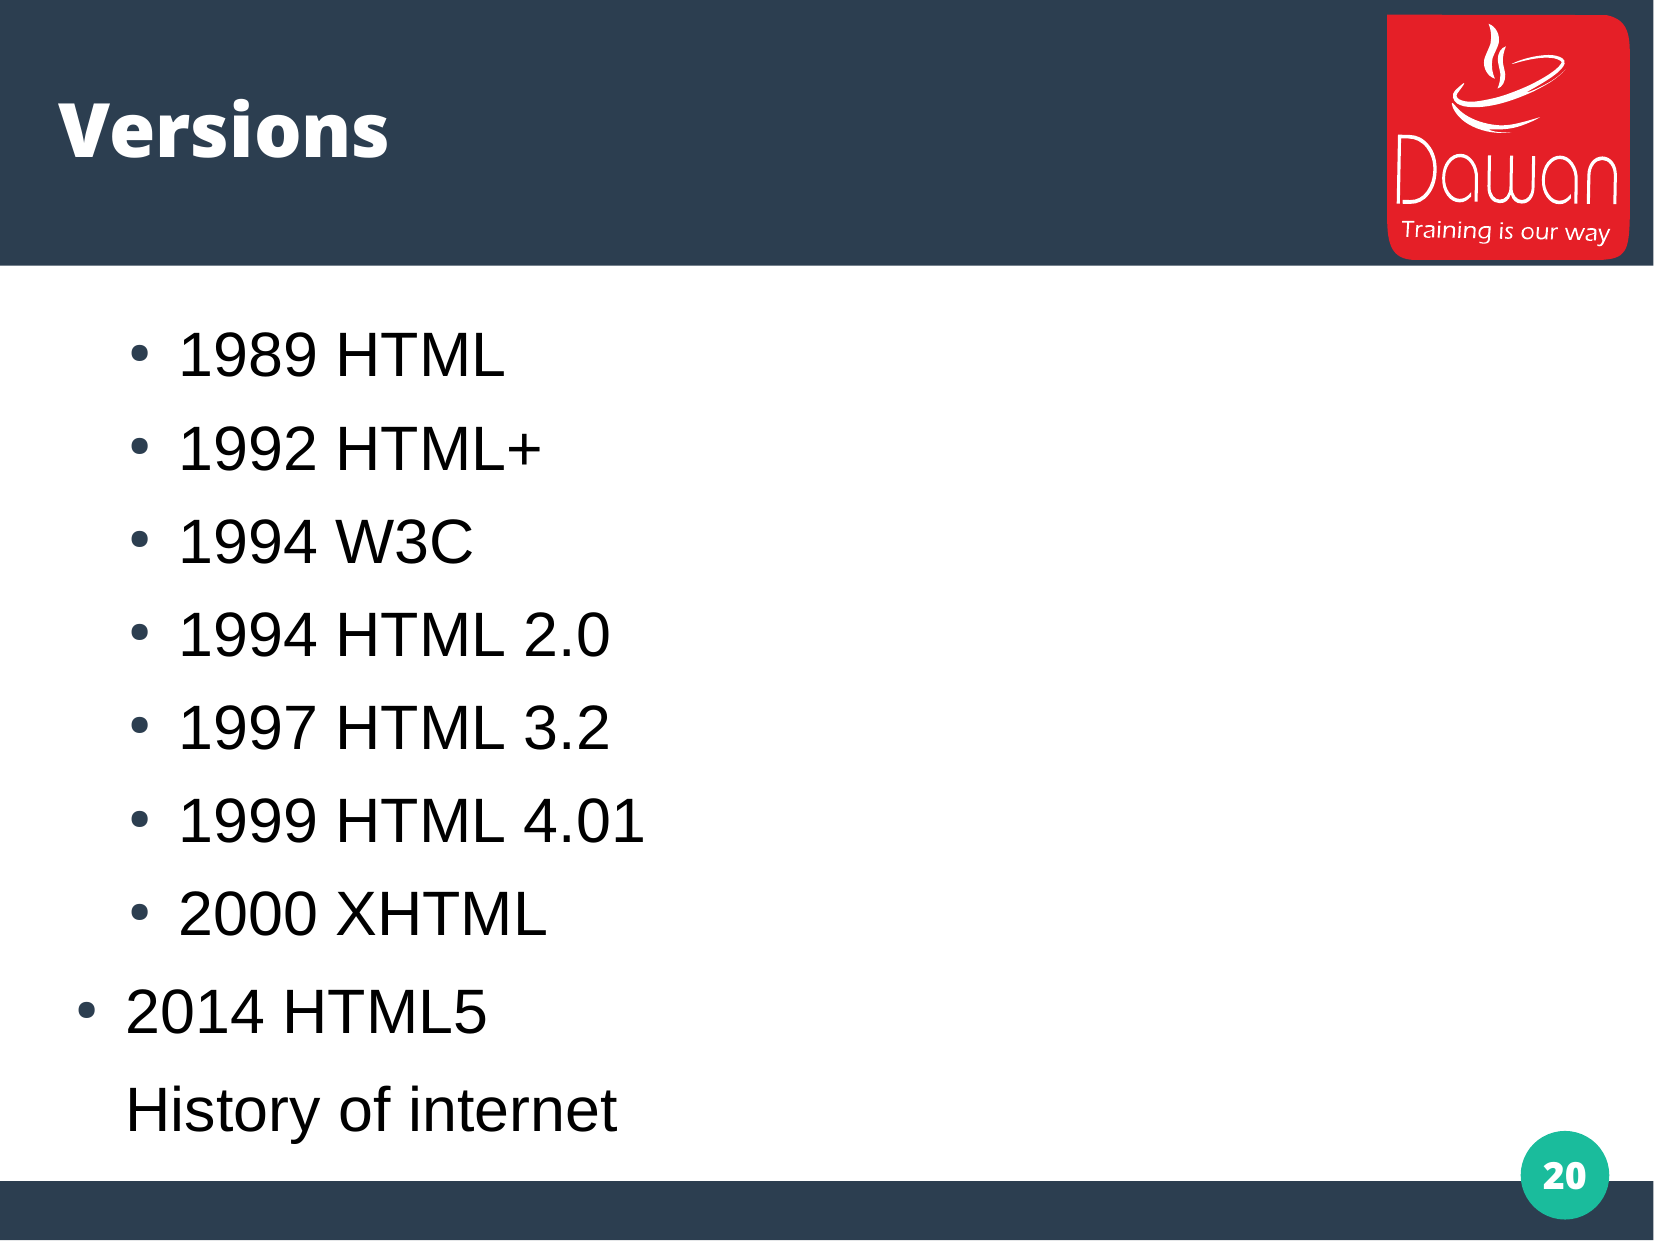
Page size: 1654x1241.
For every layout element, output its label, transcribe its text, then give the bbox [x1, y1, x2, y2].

title Versions [59, 49, 1387, 207]
picture [1387, 14, 1630, 260]
list 1989 HTML 1992 HTML+ 1994 W3C 1994 HTML 2.0 1997 HTML 3.2 1999 HTML 4.01 2000 XHTML 2014 HTML5 History of internet [59, 324, 1595, 1152]
